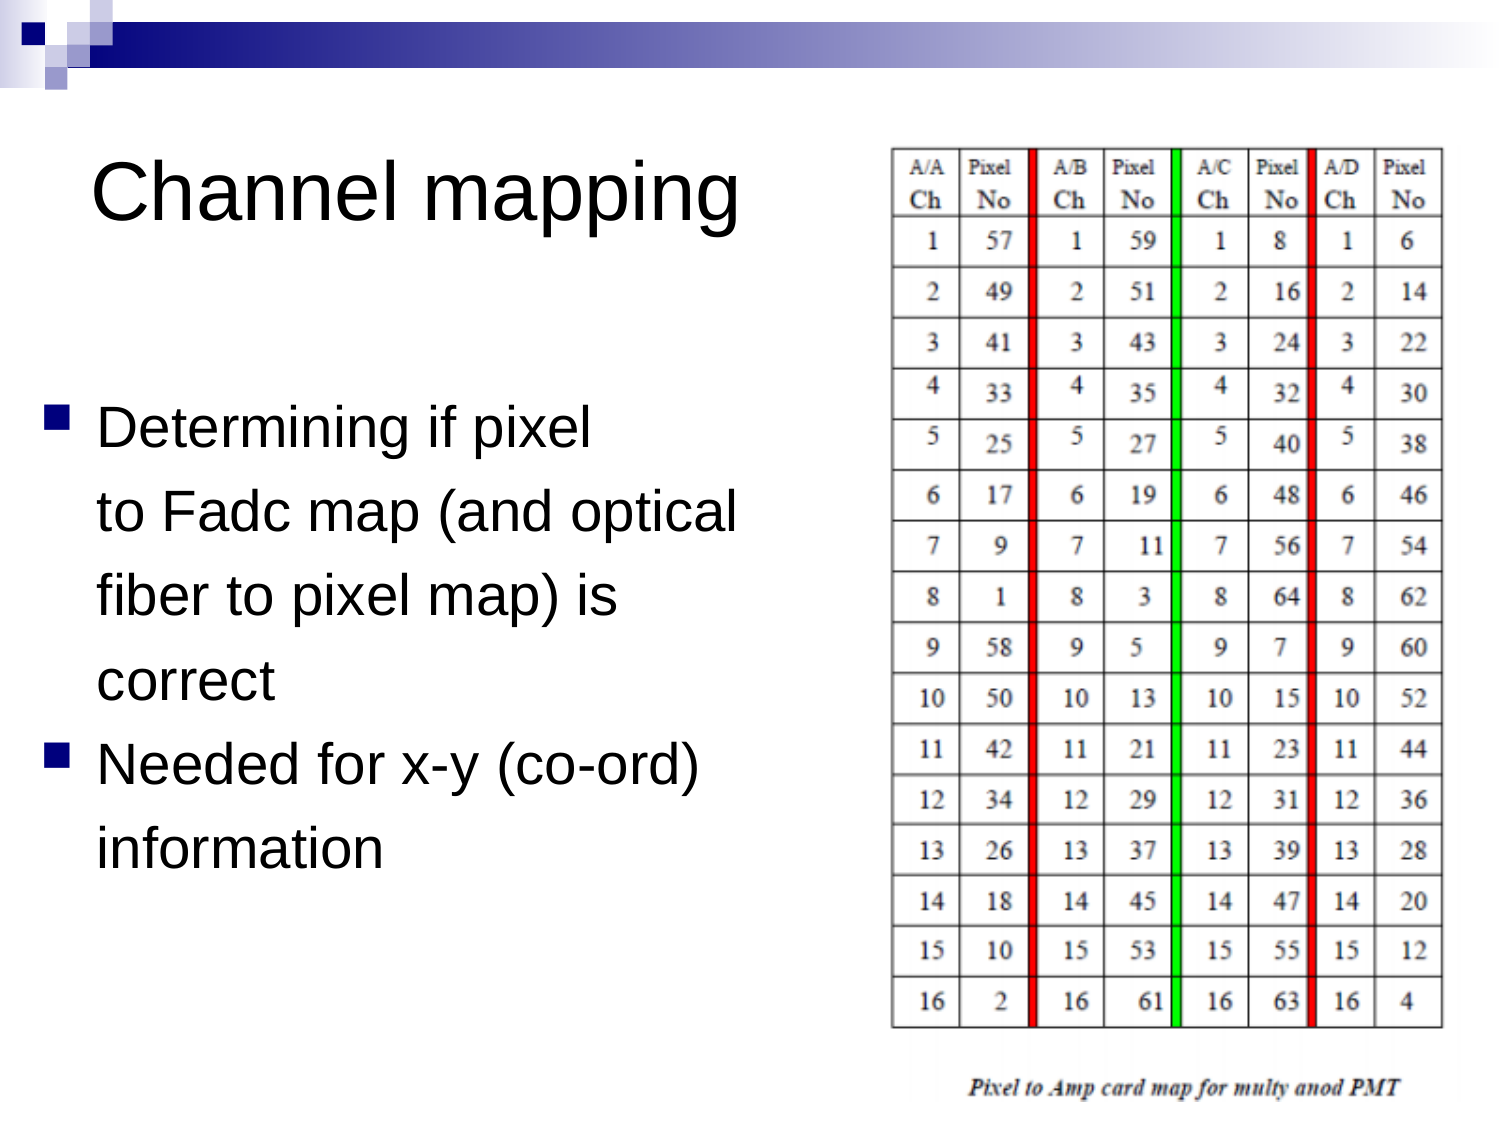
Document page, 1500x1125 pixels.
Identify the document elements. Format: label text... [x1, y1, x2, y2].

list Determining if pixel to Fadc map (and optical fiber to pixel map) is correct Needed for x-y (co-ord) information [25, 296, 880, 935]
picture [880, 141, 1477, 1102]
title Channel mapping [75, 75, 1426, 296]
